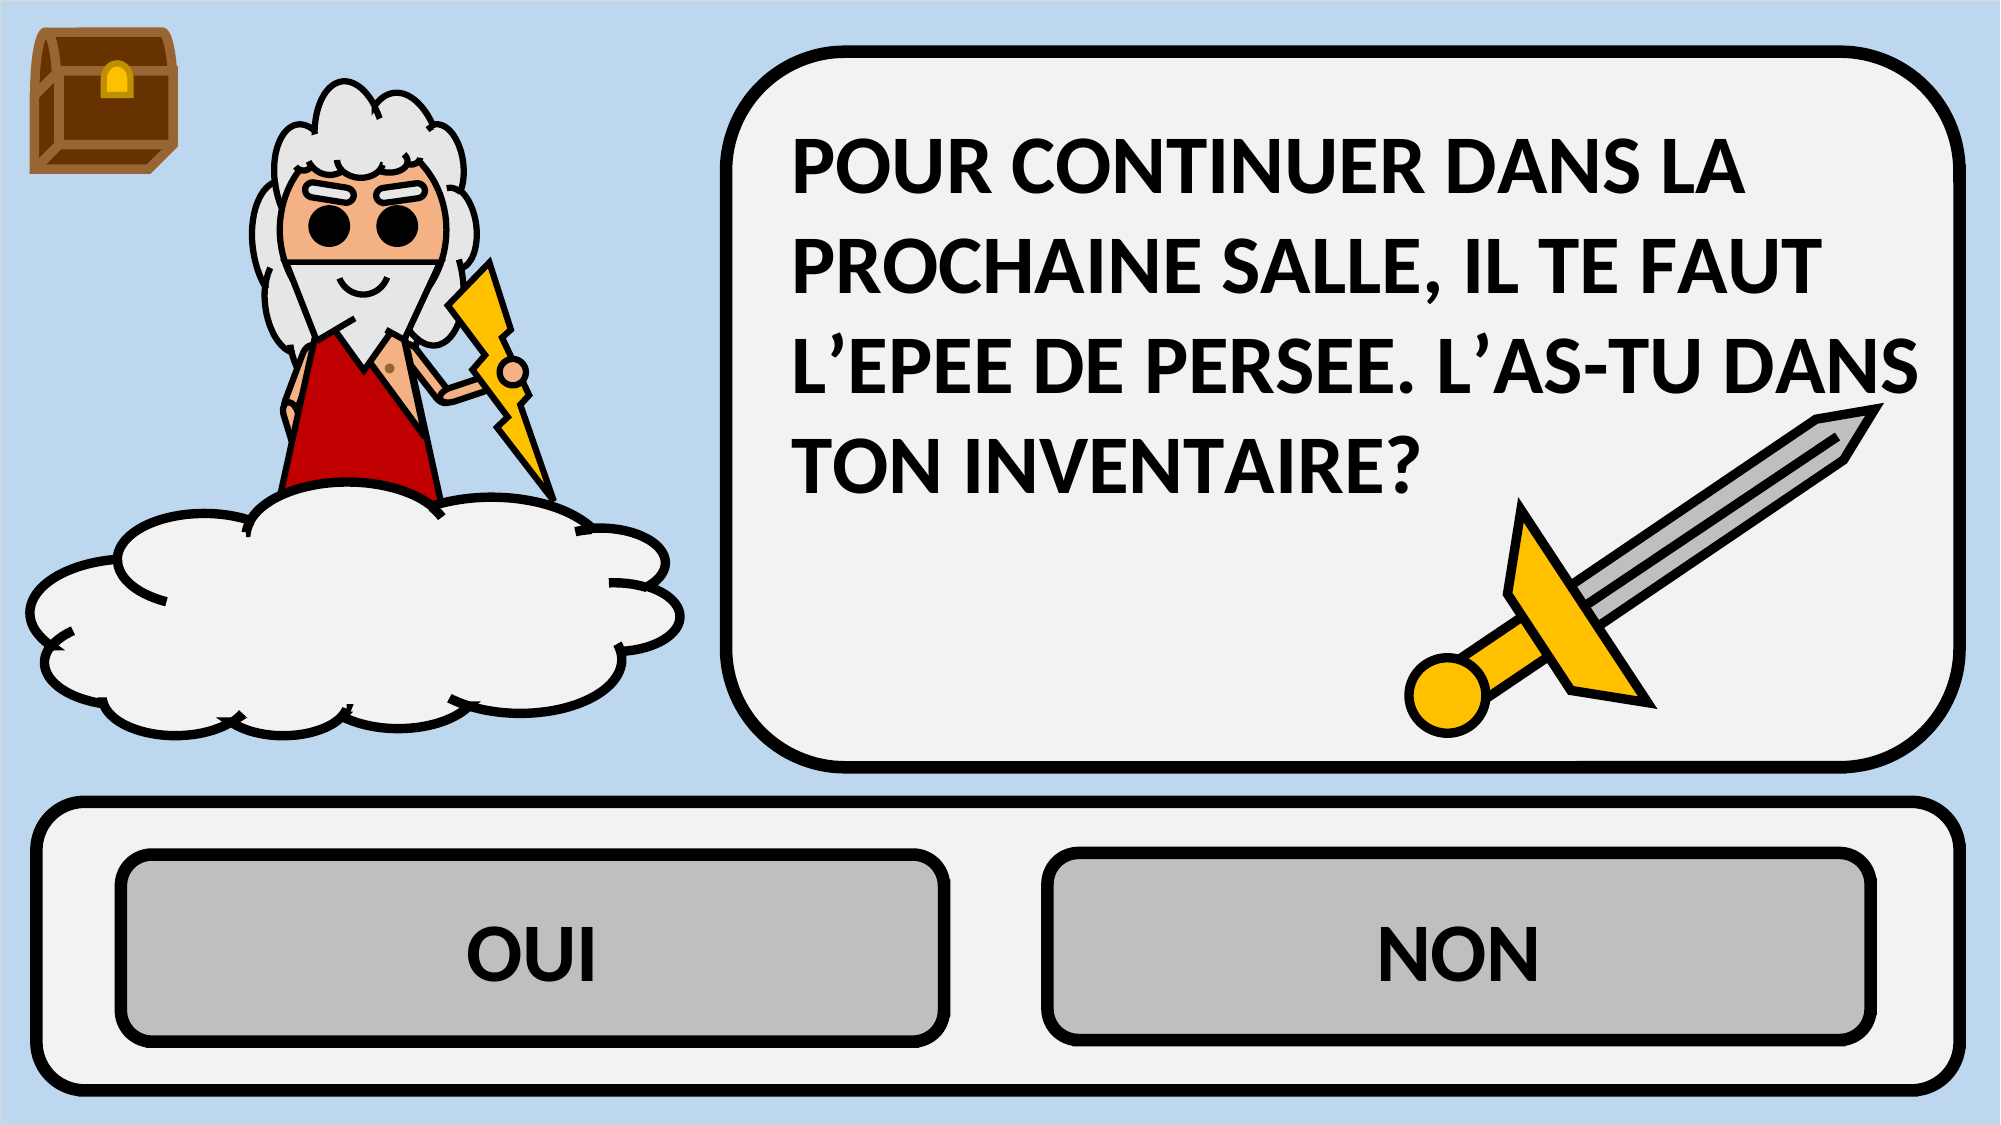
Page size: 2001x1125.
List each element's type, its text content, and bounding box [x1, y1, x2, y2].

text_box OUI [120, 890, 944, 1007]
text_box NON [1047, 890, 1871, 1007]
text_box [0, 0, 2000, 1125]
text_box POUR CONTINUER DANS LA PROCHAINE SALLE, IL TE FAUT L’EPEE DE PERSEE. L’AS-TU DANS TON INVENTAIRE? [776, 103, 1950, 523]
